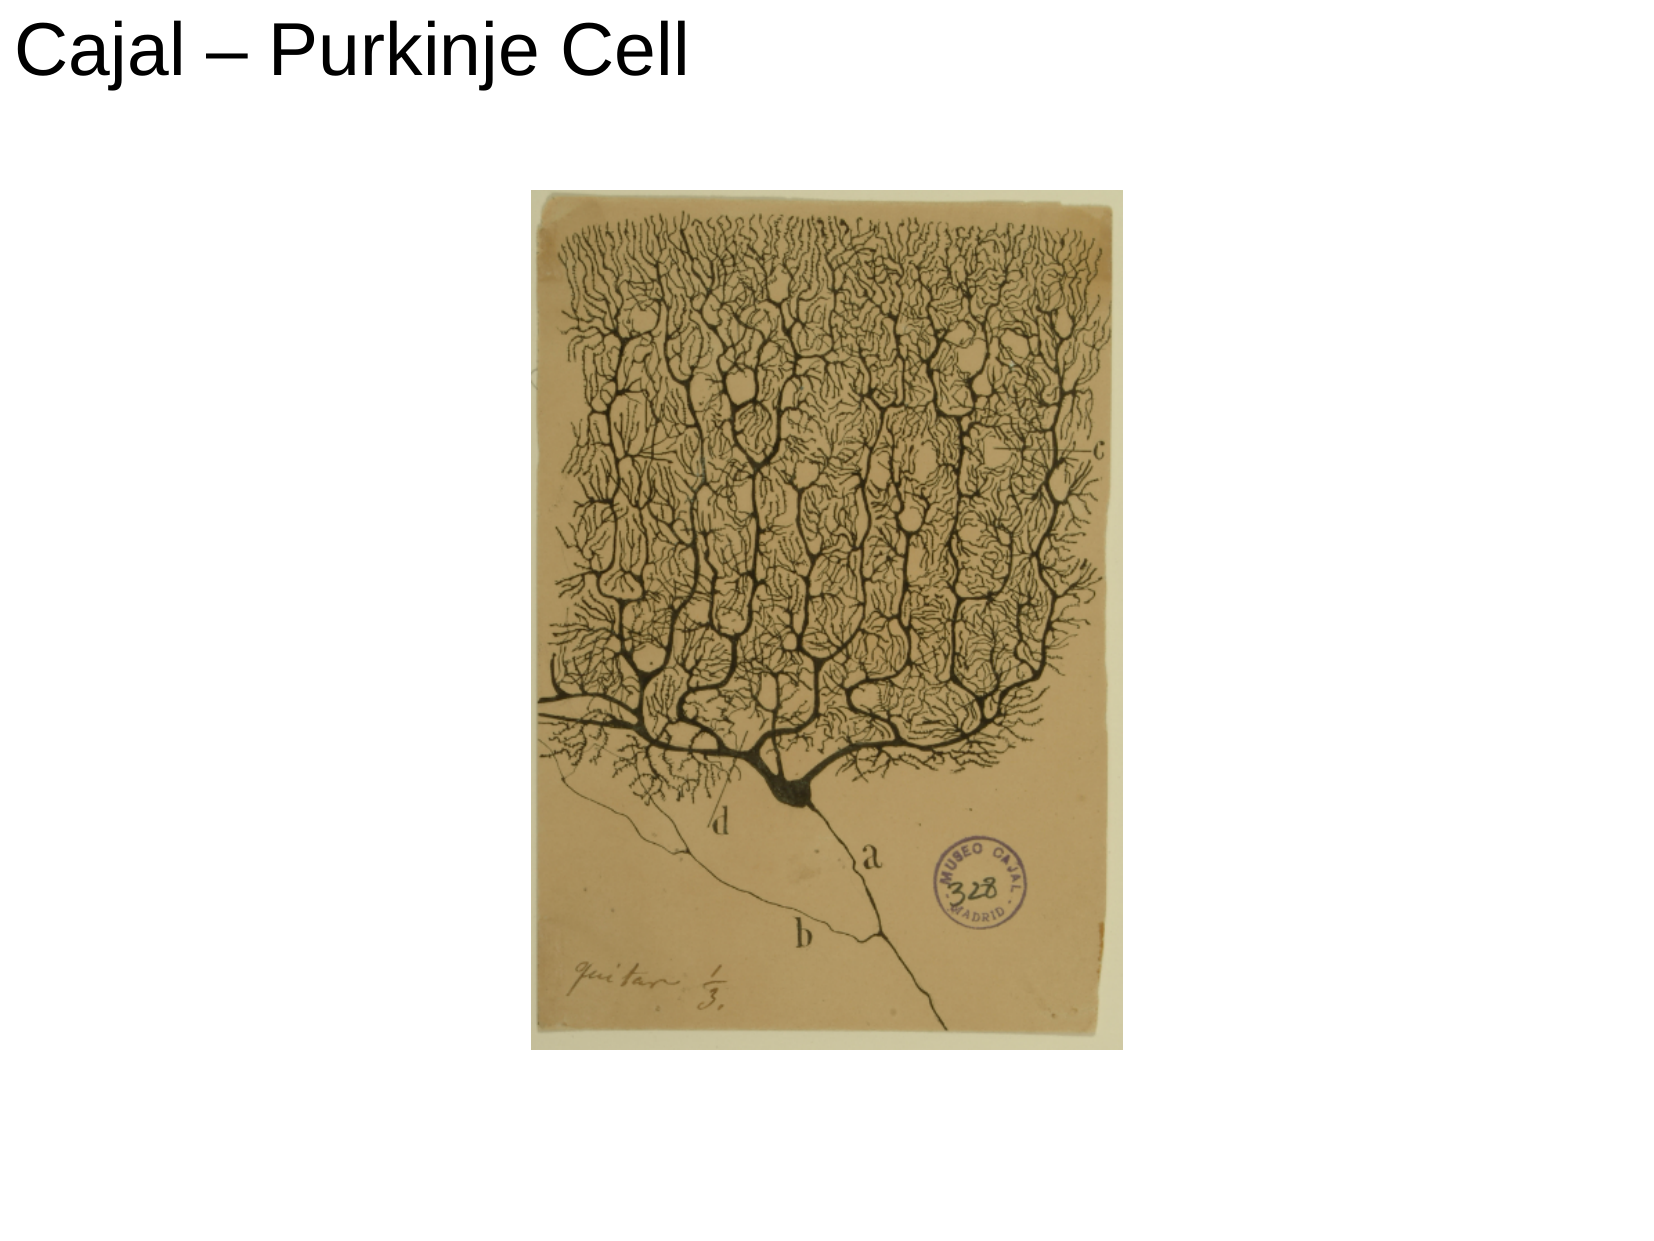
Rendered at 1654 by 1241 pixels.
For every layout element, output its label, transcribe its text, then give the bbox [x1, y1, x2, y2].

text_box Cajal – Purkinje Cell [0, 0, 1063, 130]
picture [531, 190, 1123, 1051]
